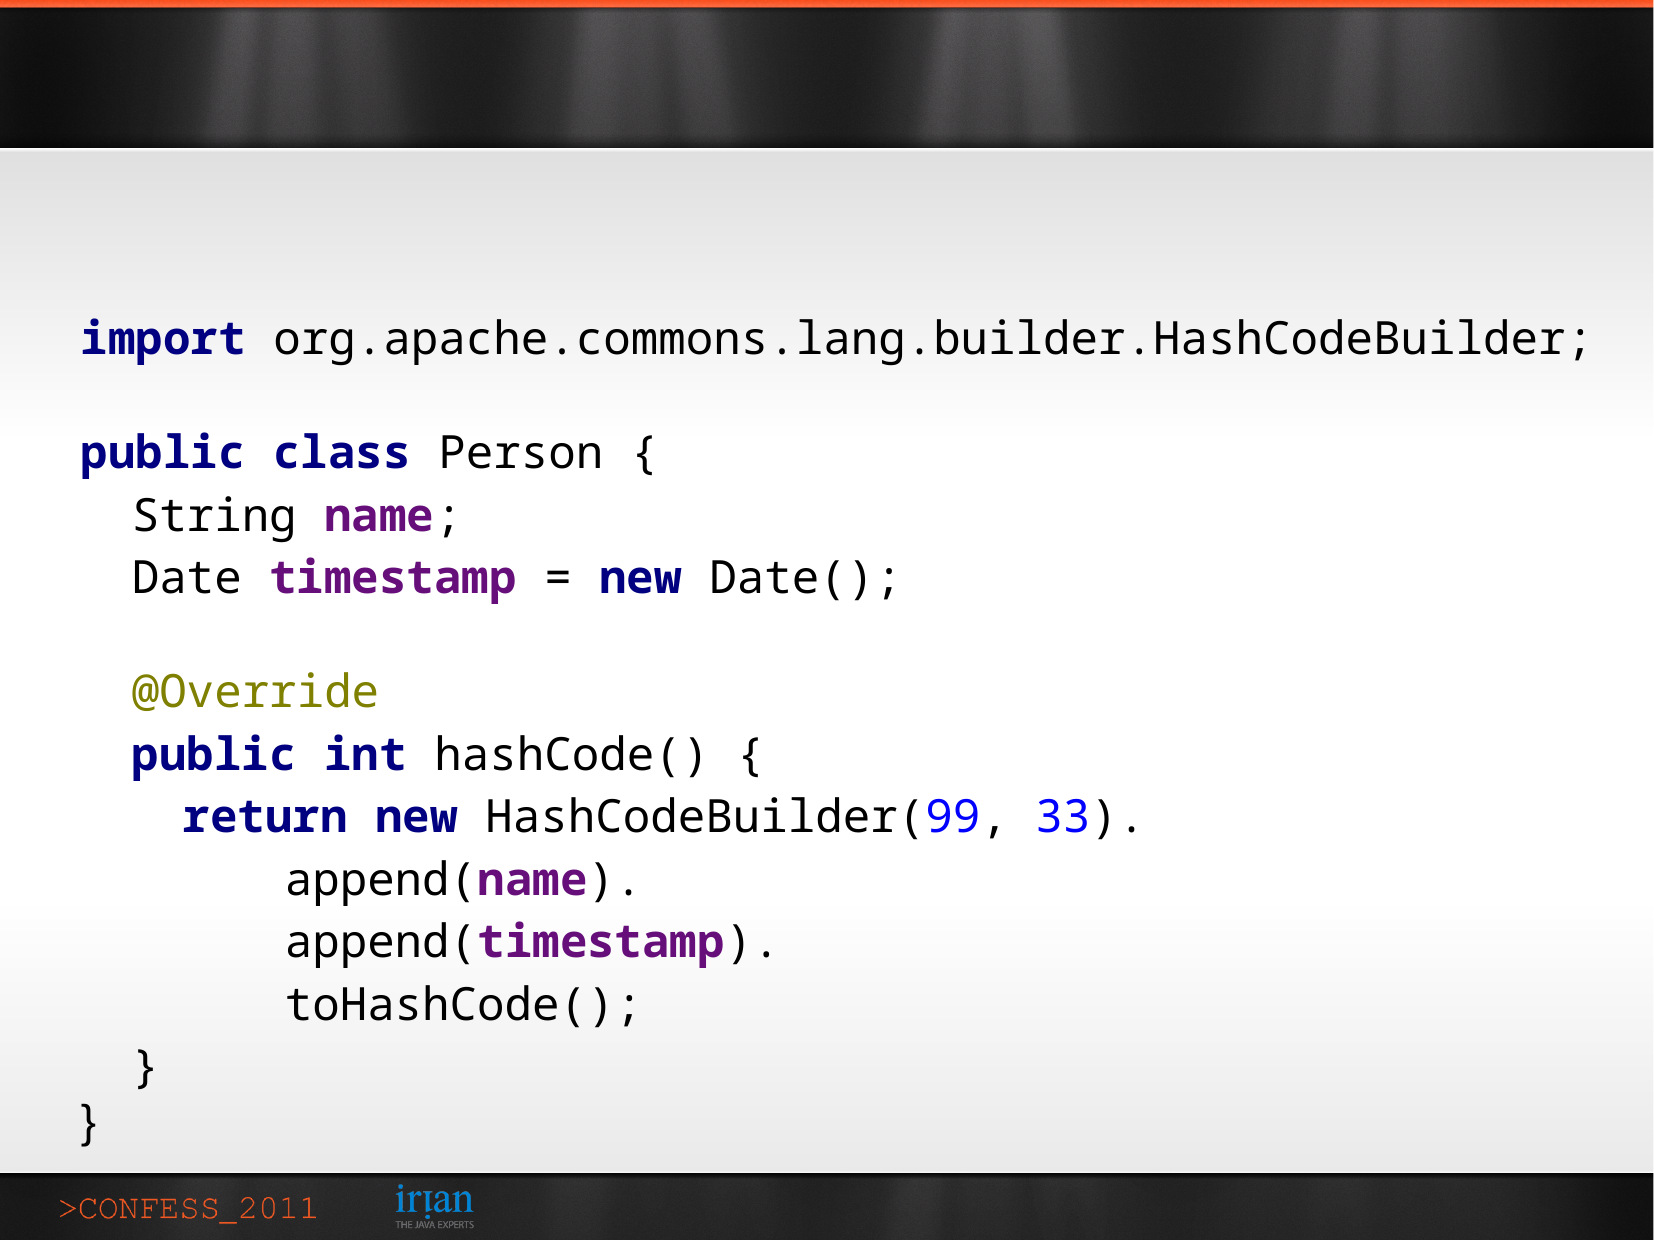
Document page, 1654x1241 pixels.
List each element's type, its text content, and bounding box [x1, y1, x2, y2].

subtitle import org.apache.commons.lang.builder.HashCodeBuilder; public class Person { String name; Date timestamp = new Date(); @Override public int hashCode() { return new HashCodeBuilder(99, 33). append(name). append(timestamp). toHashCode(); } } [80, 305, 1654, 1125]
picture [0, 0, 1654, 1240]
